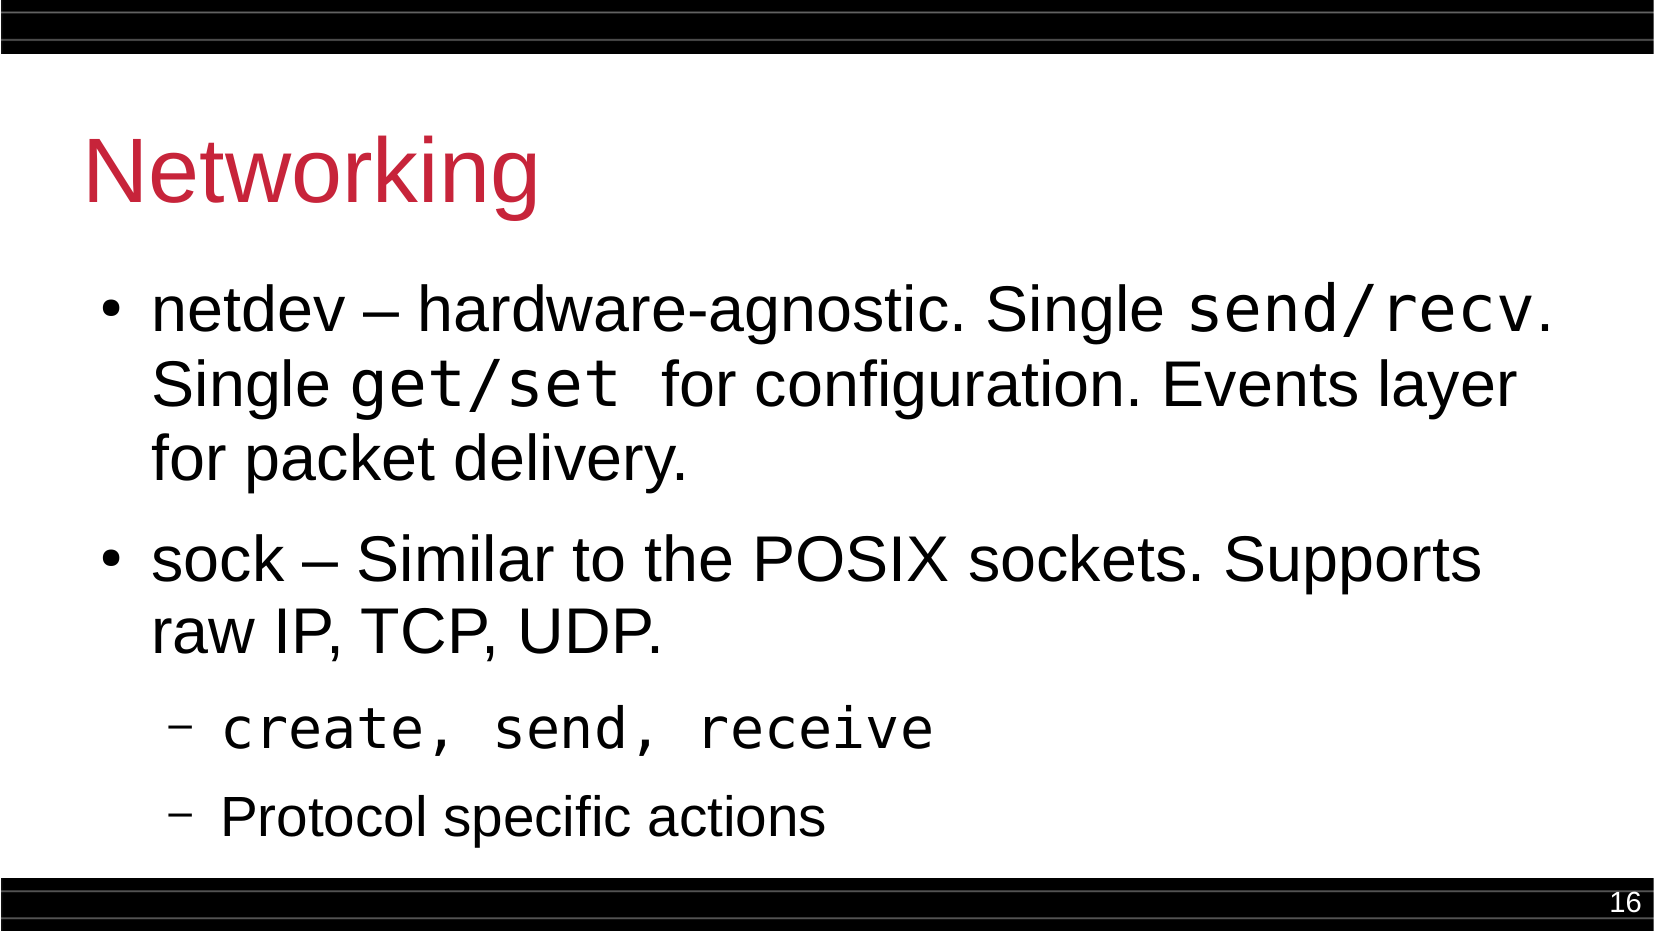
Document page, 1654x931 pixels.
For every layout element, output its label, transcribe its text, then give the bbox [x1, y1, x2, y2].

picture [1, 0, 1654, 54]
picture [1, 878, 1654, 931]
title Networking [82, 92, 1571, 249]
list netdev – hardware-agnostic. Single send/recv. Single get/set for configuration. Events layer for packet delivery. sock – Similar to the POSIX sockets. Supports raw IP, TCP, UDP. create, send, receive Protocol specific actions [82, 271, 1571, 851]
